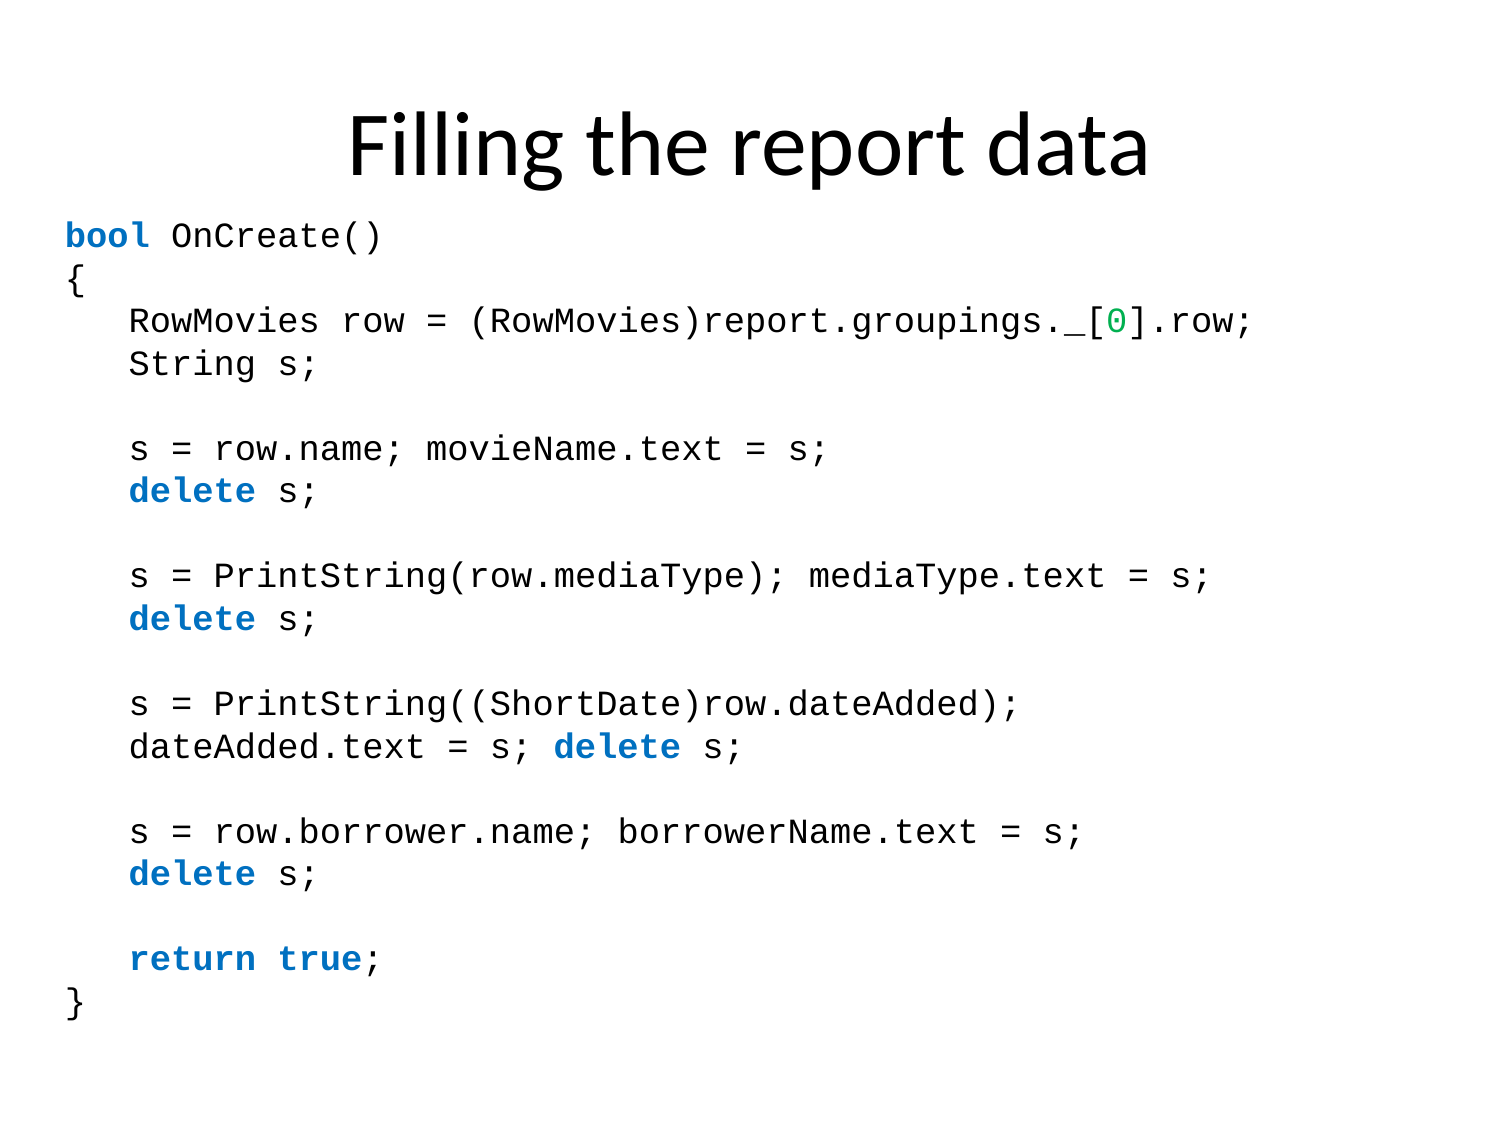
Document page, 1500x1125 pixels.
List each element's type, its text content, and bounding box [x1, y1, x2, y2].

title Filling the report data [75, 45, 1425, 162]
text_box bool OnCreate() { RowMovies row = (RowMovies)report.groupings._[0].row; String s; s = row.name; movieName.text = s; delete s; s = PrintString(row.mediaType); mediaType.text = s; delete s; s = PrintString((ShortDate)row.dateAdded); dateAdded.text = s; delete s; s = row.borrower.name; borrowerName.text = s; delete s; return true; } [50, 162, 1425, 1028]
